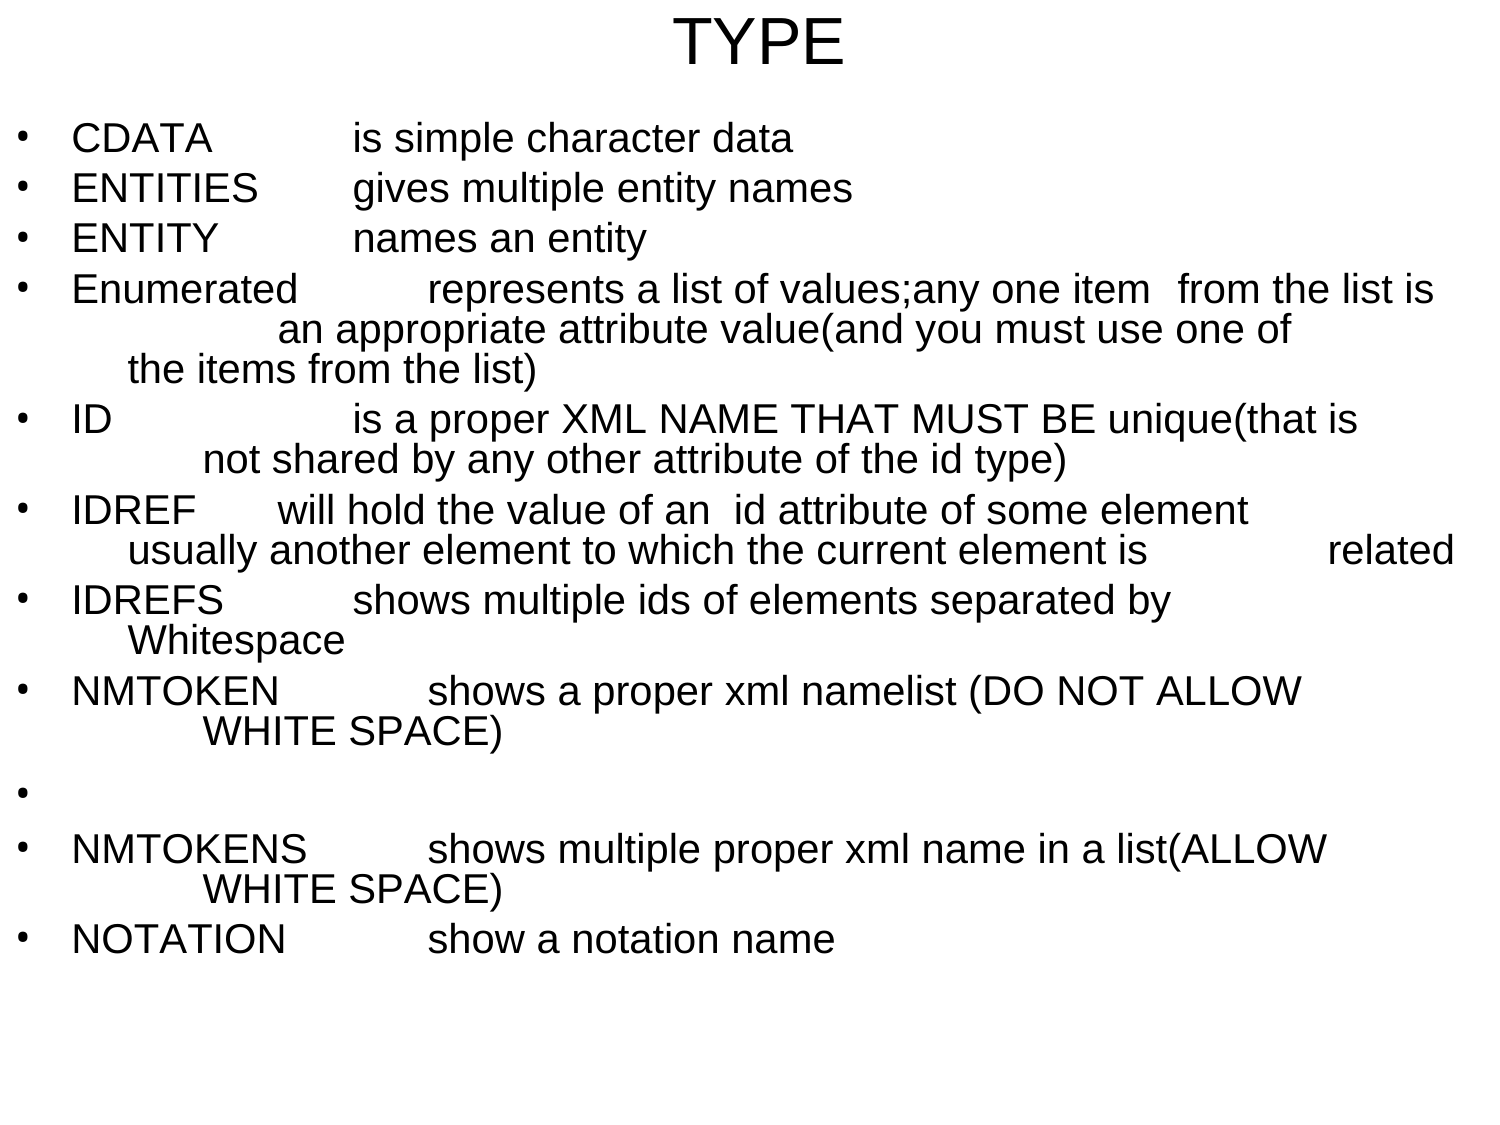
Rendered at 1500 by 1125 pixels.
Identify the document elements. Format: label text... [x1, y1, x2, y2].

title TYPE [75, 0, 1426, 101]
list CDATA is simple character data ENTITIES gives multiple entity names ENTITY names an entity Enumerated represents a list of values;any one item from the list is an appropriate attribute value(and you must use one of the items from the list) ID is a proper XML NAME THAT MUST BE unique(that is not shared by any other attribute of the id type) IDREF will hold the value of an id attribute of some element usually another element to which the current element is related IDREFS shows multiple ids of elements separated by Whitespace NMTOKEN shows a proper xml namelist (DO NOT ALLOW WHITE SPACE) NMTOKENS shows multiple proper xml name in a list(ALLOW WHITE SPACE) NOTATION show a notation name [0, 112, 1500, 1125]
